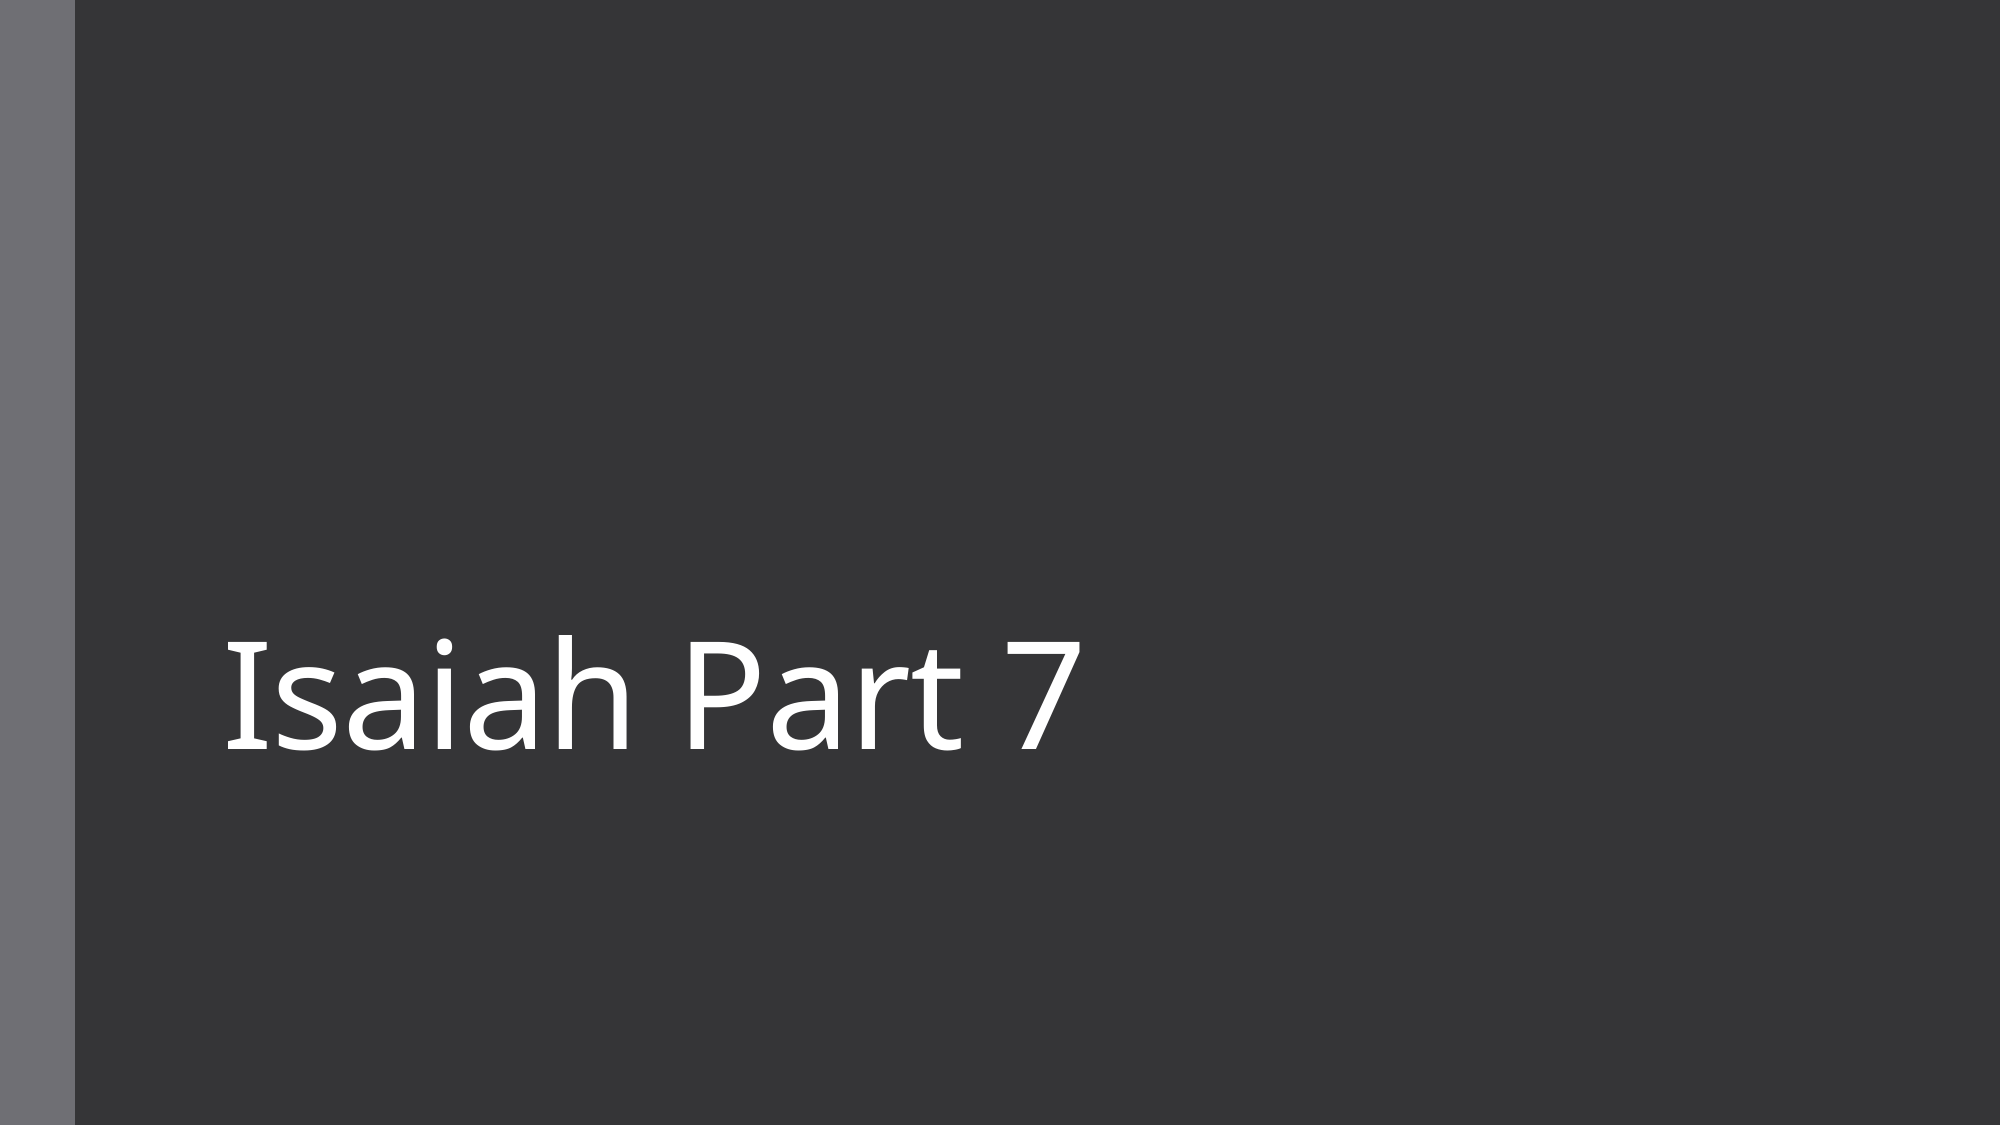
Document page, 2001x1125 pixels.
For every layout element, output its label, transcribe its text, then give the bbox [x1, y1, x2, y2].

title Isaiah Part 7 [206, 124, 1752, 788]
